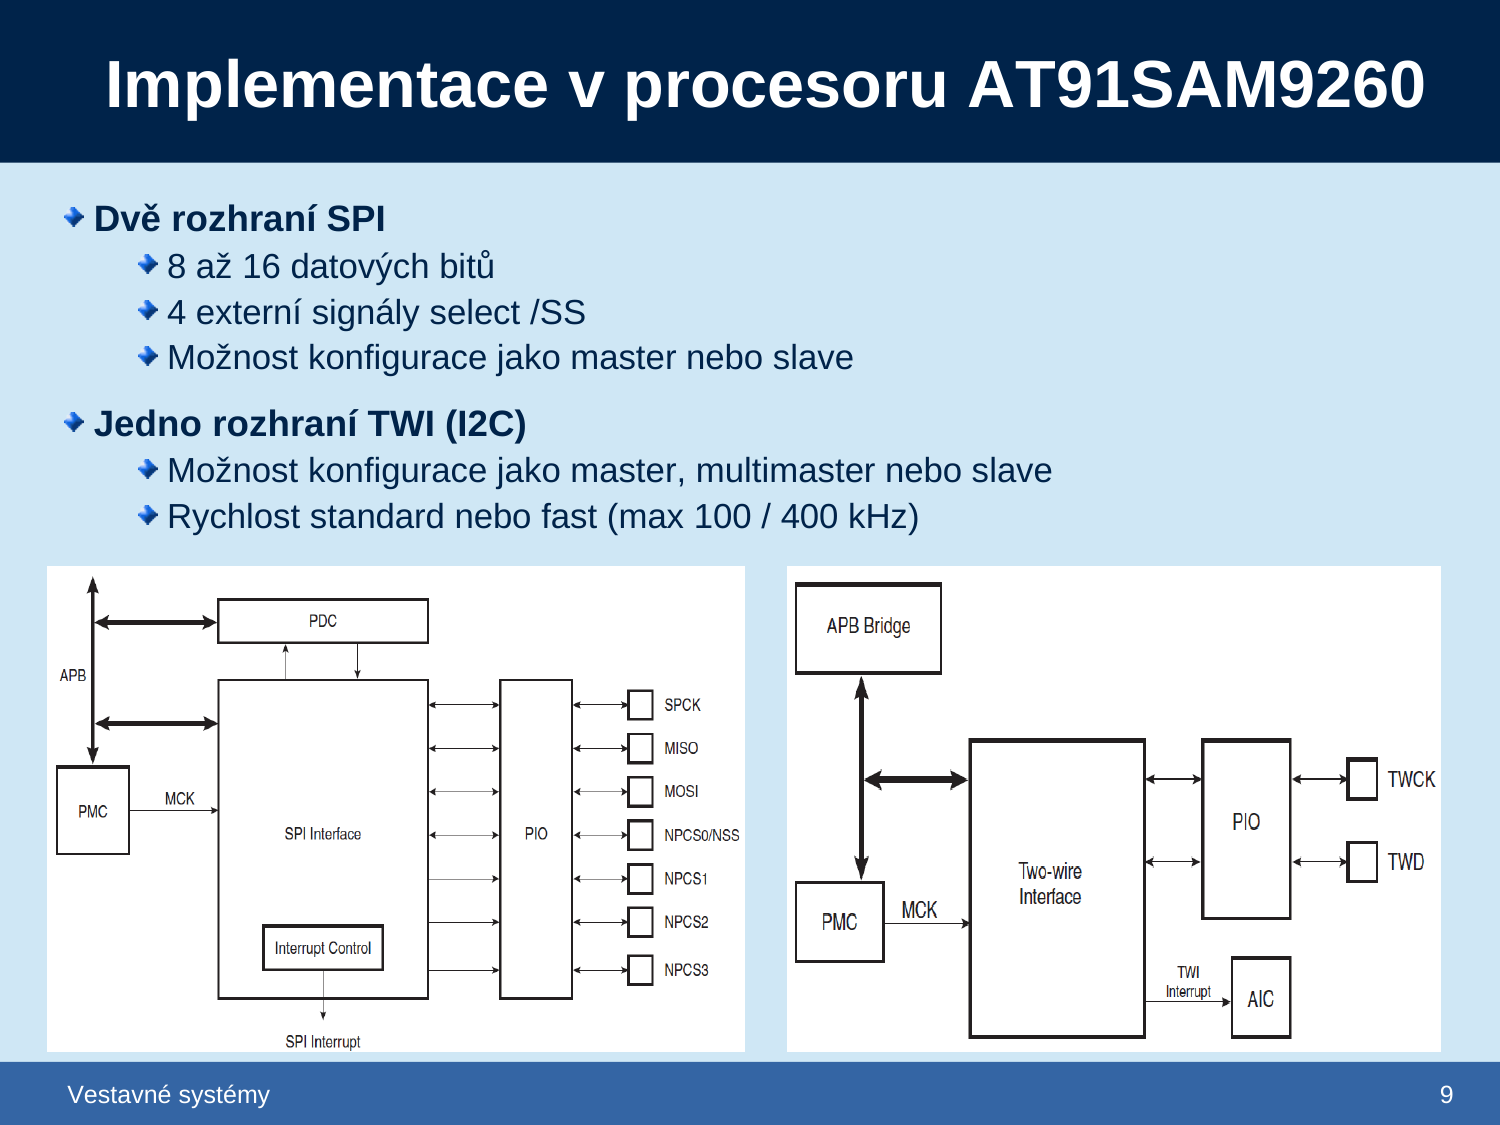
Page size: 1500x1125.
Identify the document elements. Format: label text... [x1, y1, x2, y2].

list Dvě rozhraní SPI 8 až 16 datových bitů 4 externí signály select /SS Možnost konfigurace jako master nebo slave Jedno rozhraní TWI (I2C) Možnost konfigurace jako master, multimaster nebo slave Rychlost standard nebo fast (max 100 / 400 kHz) [50, 187, 1450, 544]
title Implementace v procesoru AT91SAM9260 [47, 0, 1443, 164]
picture [47, 566, 745, 1052]
picture [787, 566, 1441, 1052]
